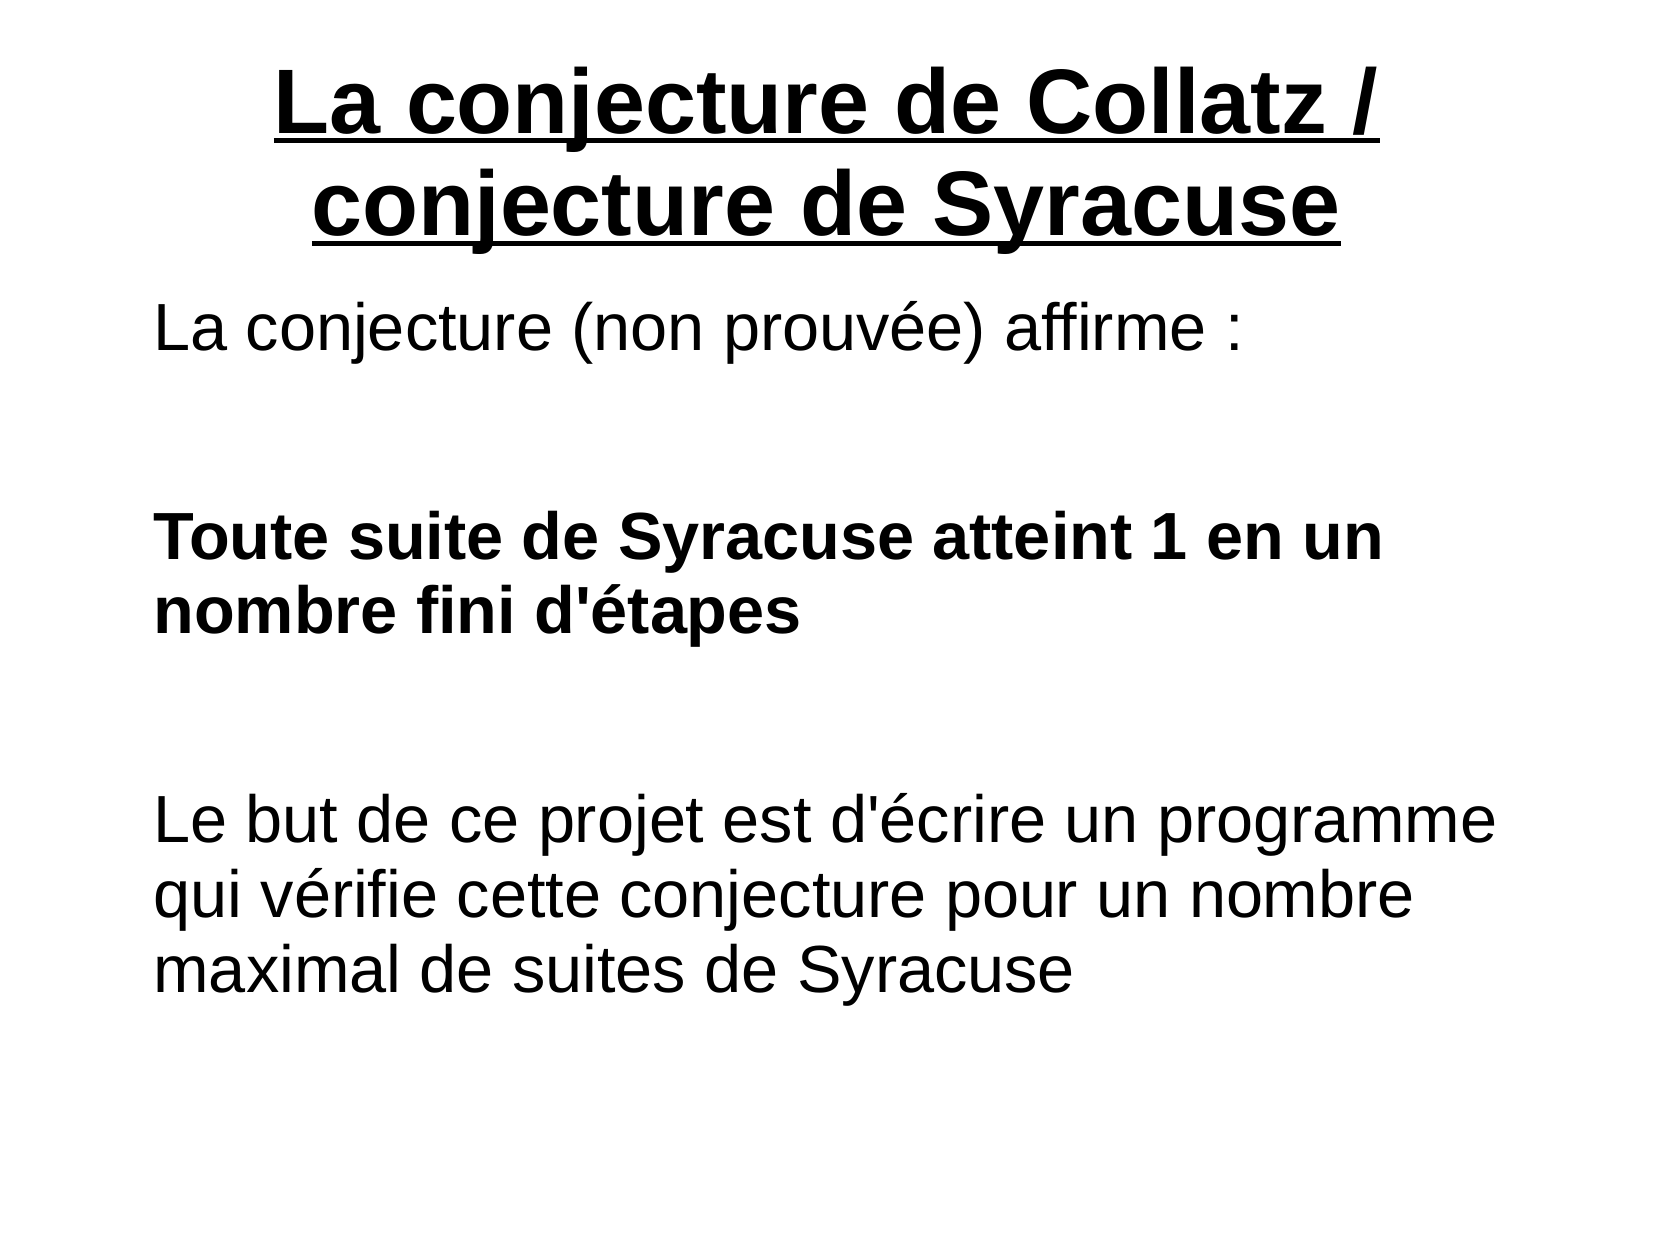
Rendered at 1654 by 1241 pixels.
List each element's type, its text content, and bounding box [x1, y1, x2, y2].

title La conjecture de Collatz / conjecture de Syracuse [82, 49, 1571, 257]
list La conjecture (non prouvée) affirme : Toute suite de Syracuse atteint 1 en un nombre fini d'étapes Le but de ce projet est d'écrire un programme qui vérifie cette conjecture pour un nombre maximal de suites de Syracuse [82, 290, 1571, 1141]
